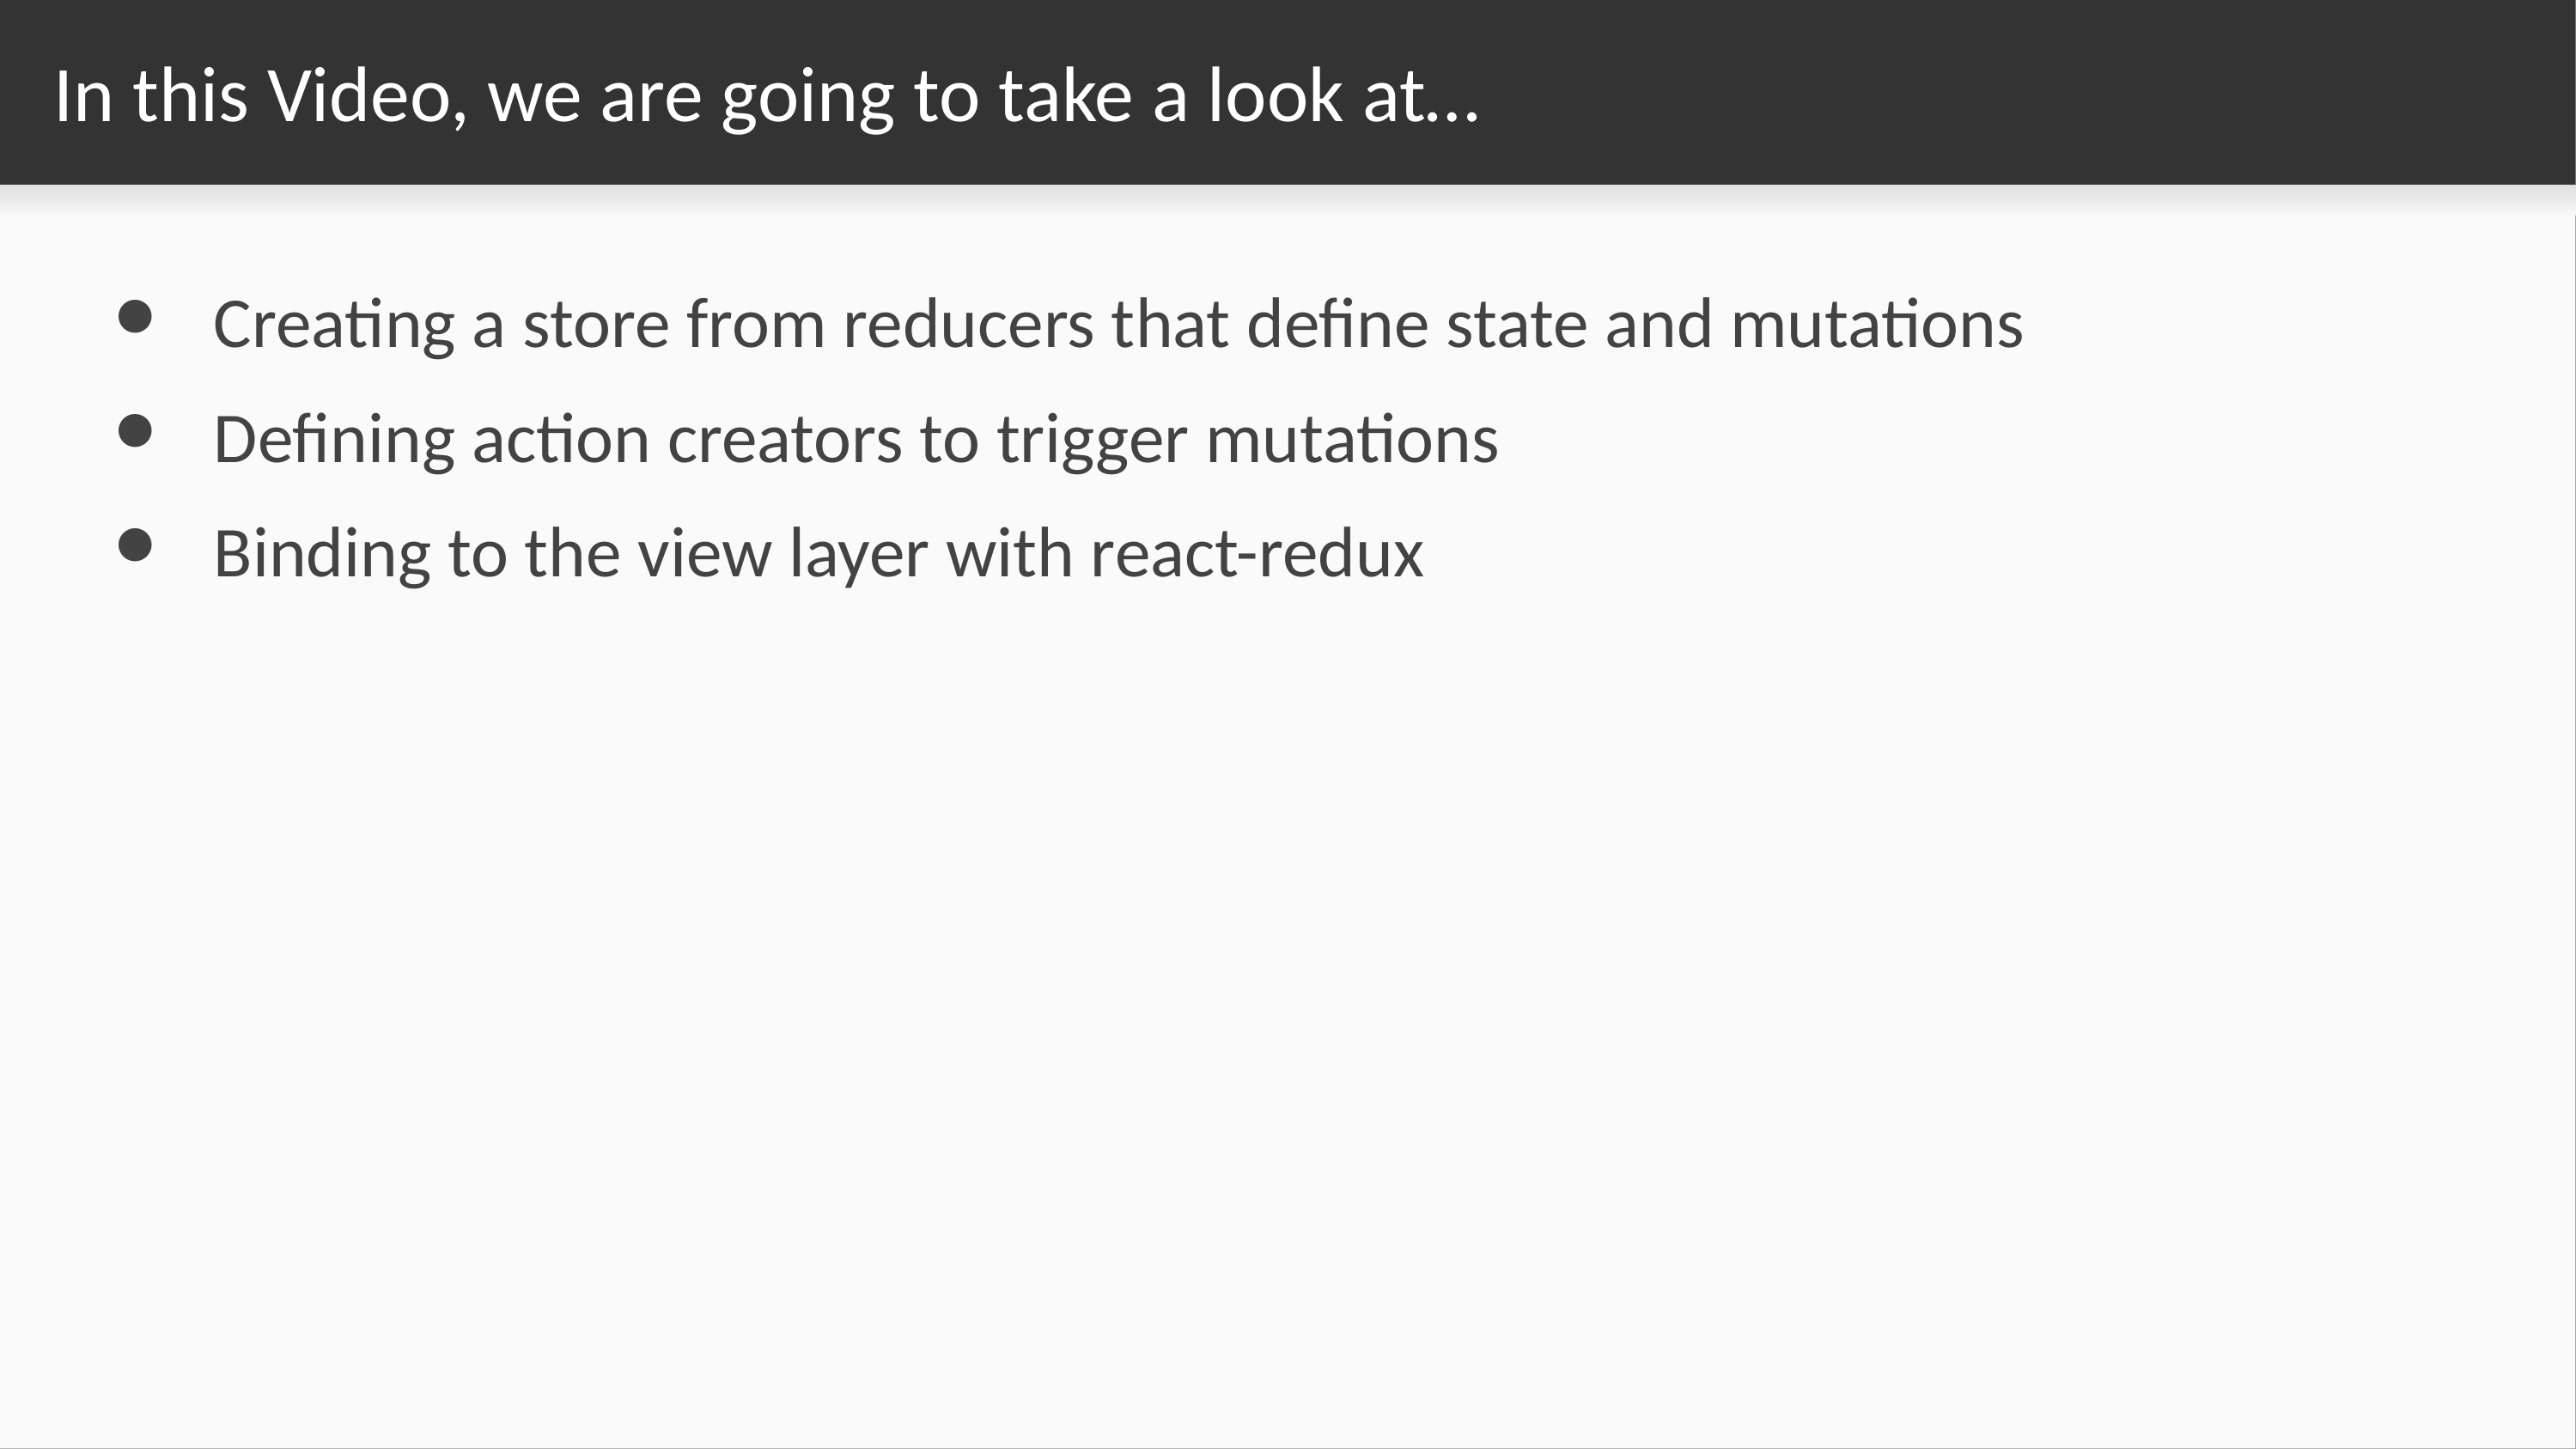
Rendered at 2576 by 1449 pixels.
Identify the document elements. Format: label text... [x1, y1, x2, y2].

list Creating a store from reducers that define state and mutations Defining action creators to trigger mutations Binding to the view layer with react-redux [59, 250, 2514, 1384]
title In this Video, we are going to take a look at… [27, 4, 2514, 175]
